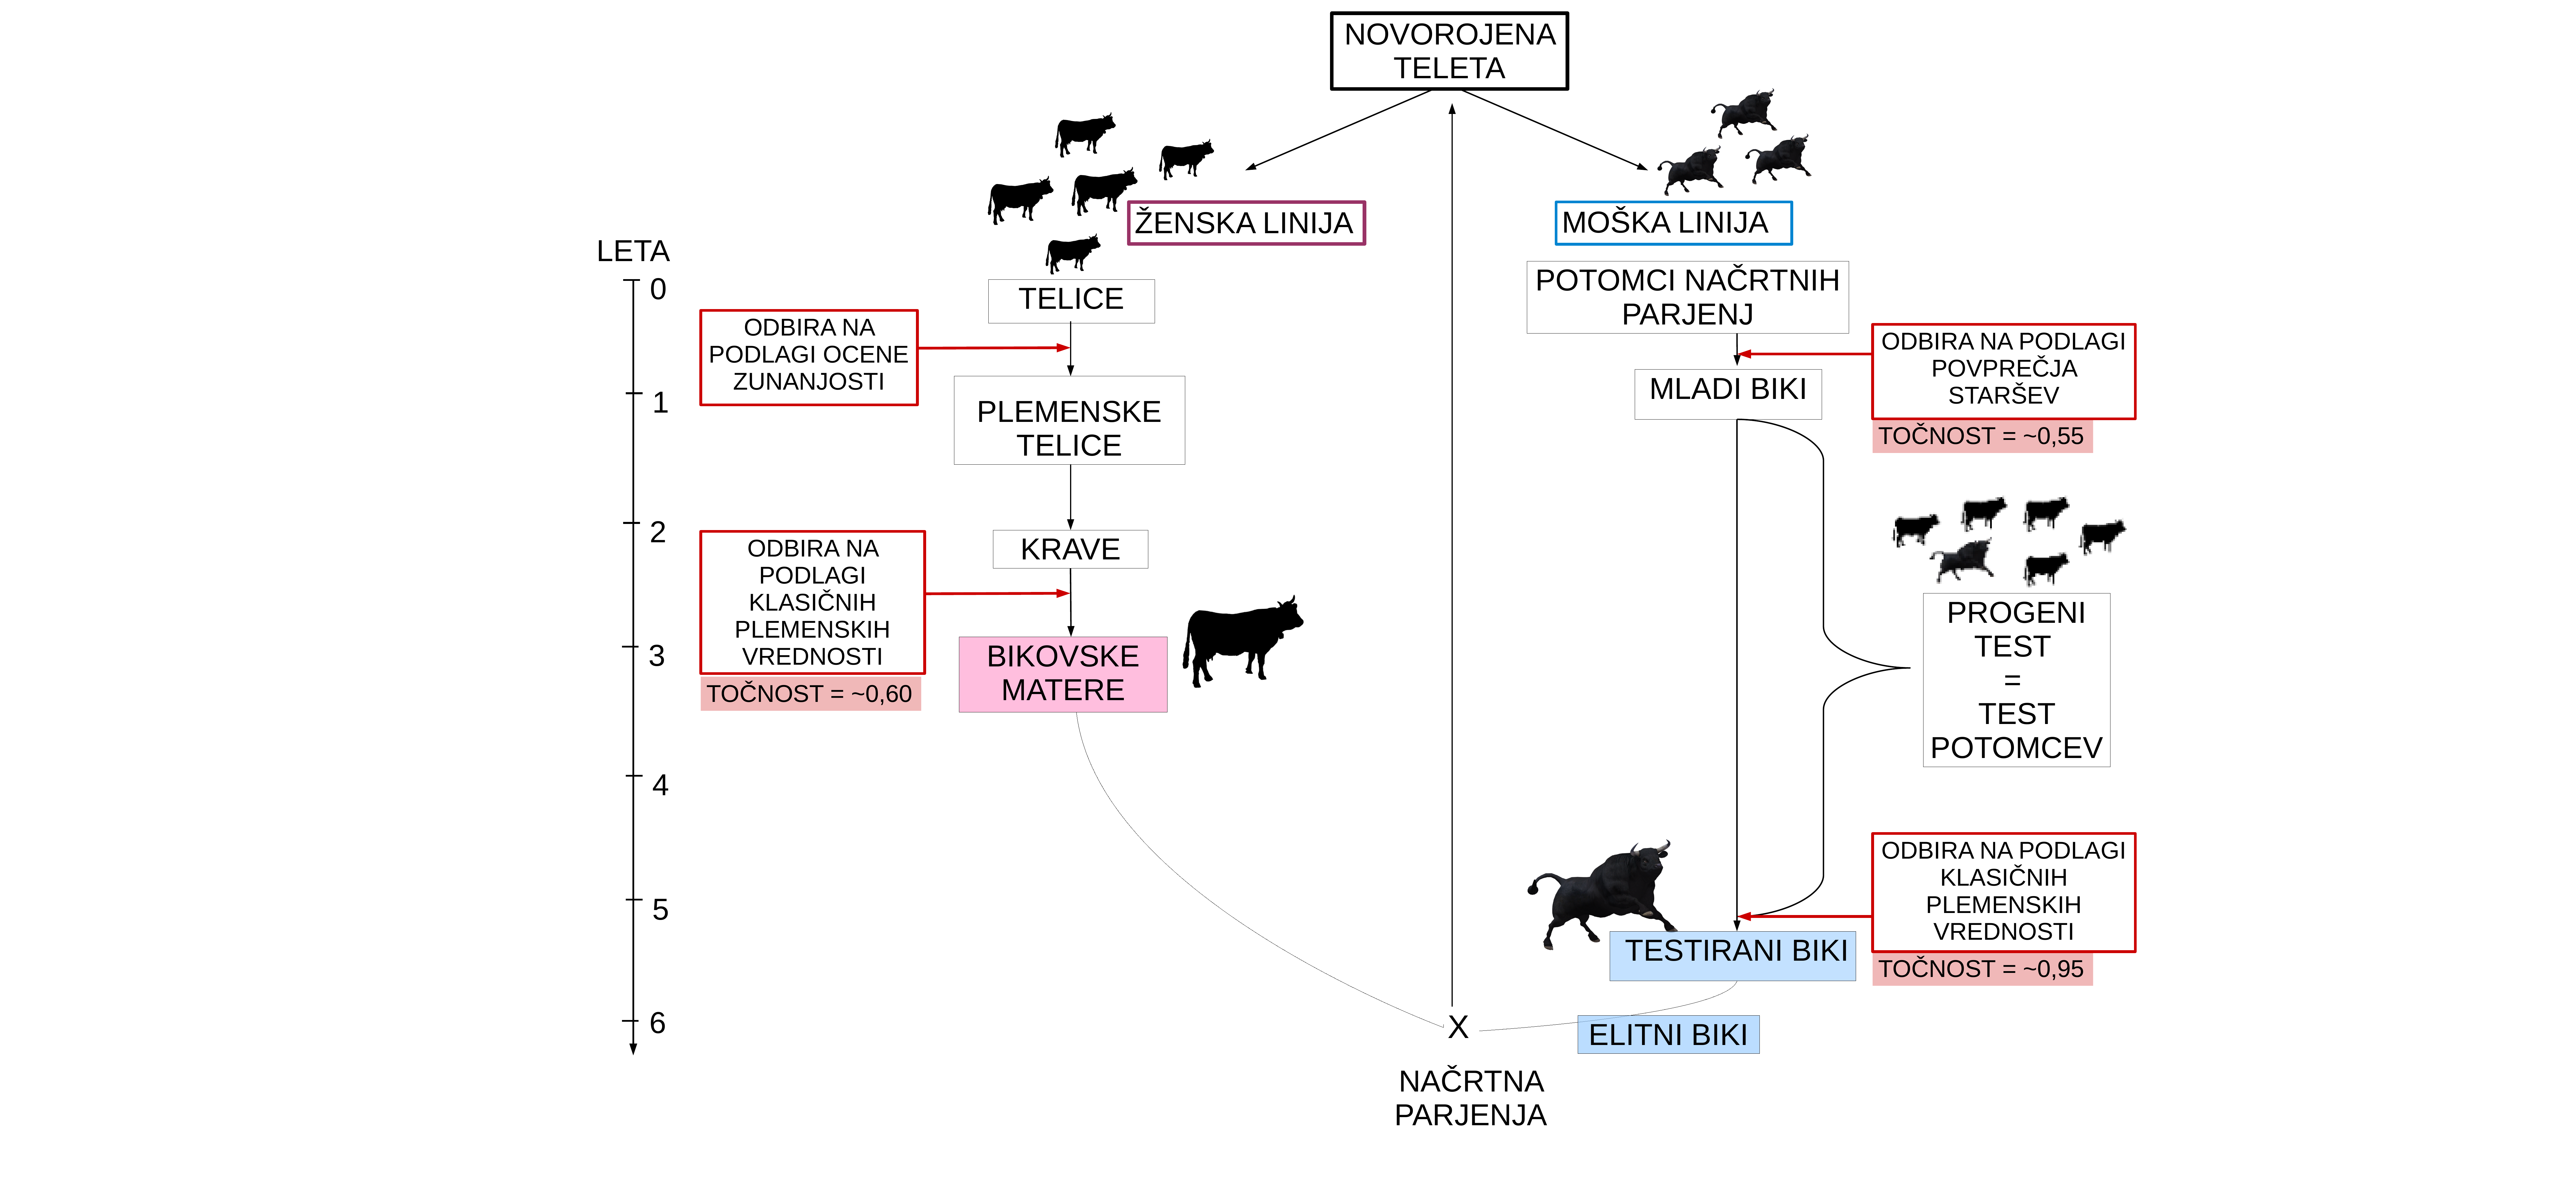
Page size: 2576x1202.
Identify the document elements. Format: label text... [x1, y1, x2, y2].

picture [1055, 112, 1116, 158]
text_box TOČNOST = ~0,60 [700, 677, 921, 711]
text_box 1 [648, 383, 676, 422]
picture [1159, 139, 1214, 180]
picture [1506, 832, 1705, 958]
text_box X [1443, 1006, 1479, 1058]
picture [1878, 470, 2162, 593]
text_box POTOMCI NAČRTNIH PARJENJ [1527, 261, 1849, 334]
text_box ODBIRA NA PODLAGI POVPREČJA STARŠEV [1873, 324, 2135, 419]
picture [1072, 167, 1138, 216]
text_box ODBIRA NA PODLAGI KLASIČNIH PLEMENSKIH VREDNOSTI [700, 531, 925, 674]
picture [1648, 85, 1824, 199]
text_box ELITNI BIKI [1578, 1015, 1760, 1054]
text_box BIKOVSKE MATERE [959, 637, 1167, 712]
text_box MOŠKA LINIJA [1556, 202, 1792, 244]
text_box 5 [648, 890, 676, 929]
text_box 4 [648, 766, 676, 804]
text_box PLEMENSKE TELICE [954, 376, 1185, 465]
text_box 3 [644, 636, 673, 675]
text_box 2 [646, 513, 674, 551]
text_box TOČNOST = ~0,95 [1873, 952, 2093, 986]
picture [988, 176, 1053, 225]
text_box MLADI BIKI [1635, 369, 1822, 420]
text_box ODBIRA NA PODLAGI OCENE ZUNANJOSTI [700, 310, 918, 405]
text_box 6 [637, 1003, 679, 1076]
text_box NAČRTNA PARJENJA [1381, 1062, 1561, 1202]
text_box TELICE [988, 279, 1155, 323]
text_box LETA [592, 231, 681, 270]
text_box ŽENSKA LINIJA [1129, 202, 1365, 244]
text_box KRAVE [993, 530, 1148, 568]
picture [1183, 595, 1304, 688]
text_box ODBIRA NA PODLAGI KLASIČNIH PLEMENSKIH VREDNOSTI [1873, 833, 2135, 952]
text_box 0 [646, 270, 674, 308]
text_box PROGENI TEST = TEST POTOMCEV [1923, 593, 2110, 767]
picture [1046, 233, 1101, 274]
text_box TOČNOST = ~0,55 [1873, 419, 2093, 453]
text_box NOVOROJENA TELETA [1332, 13, 1568, 89]
text_box TESTIRANI BIKI [1610, 931, 1856, 981]
